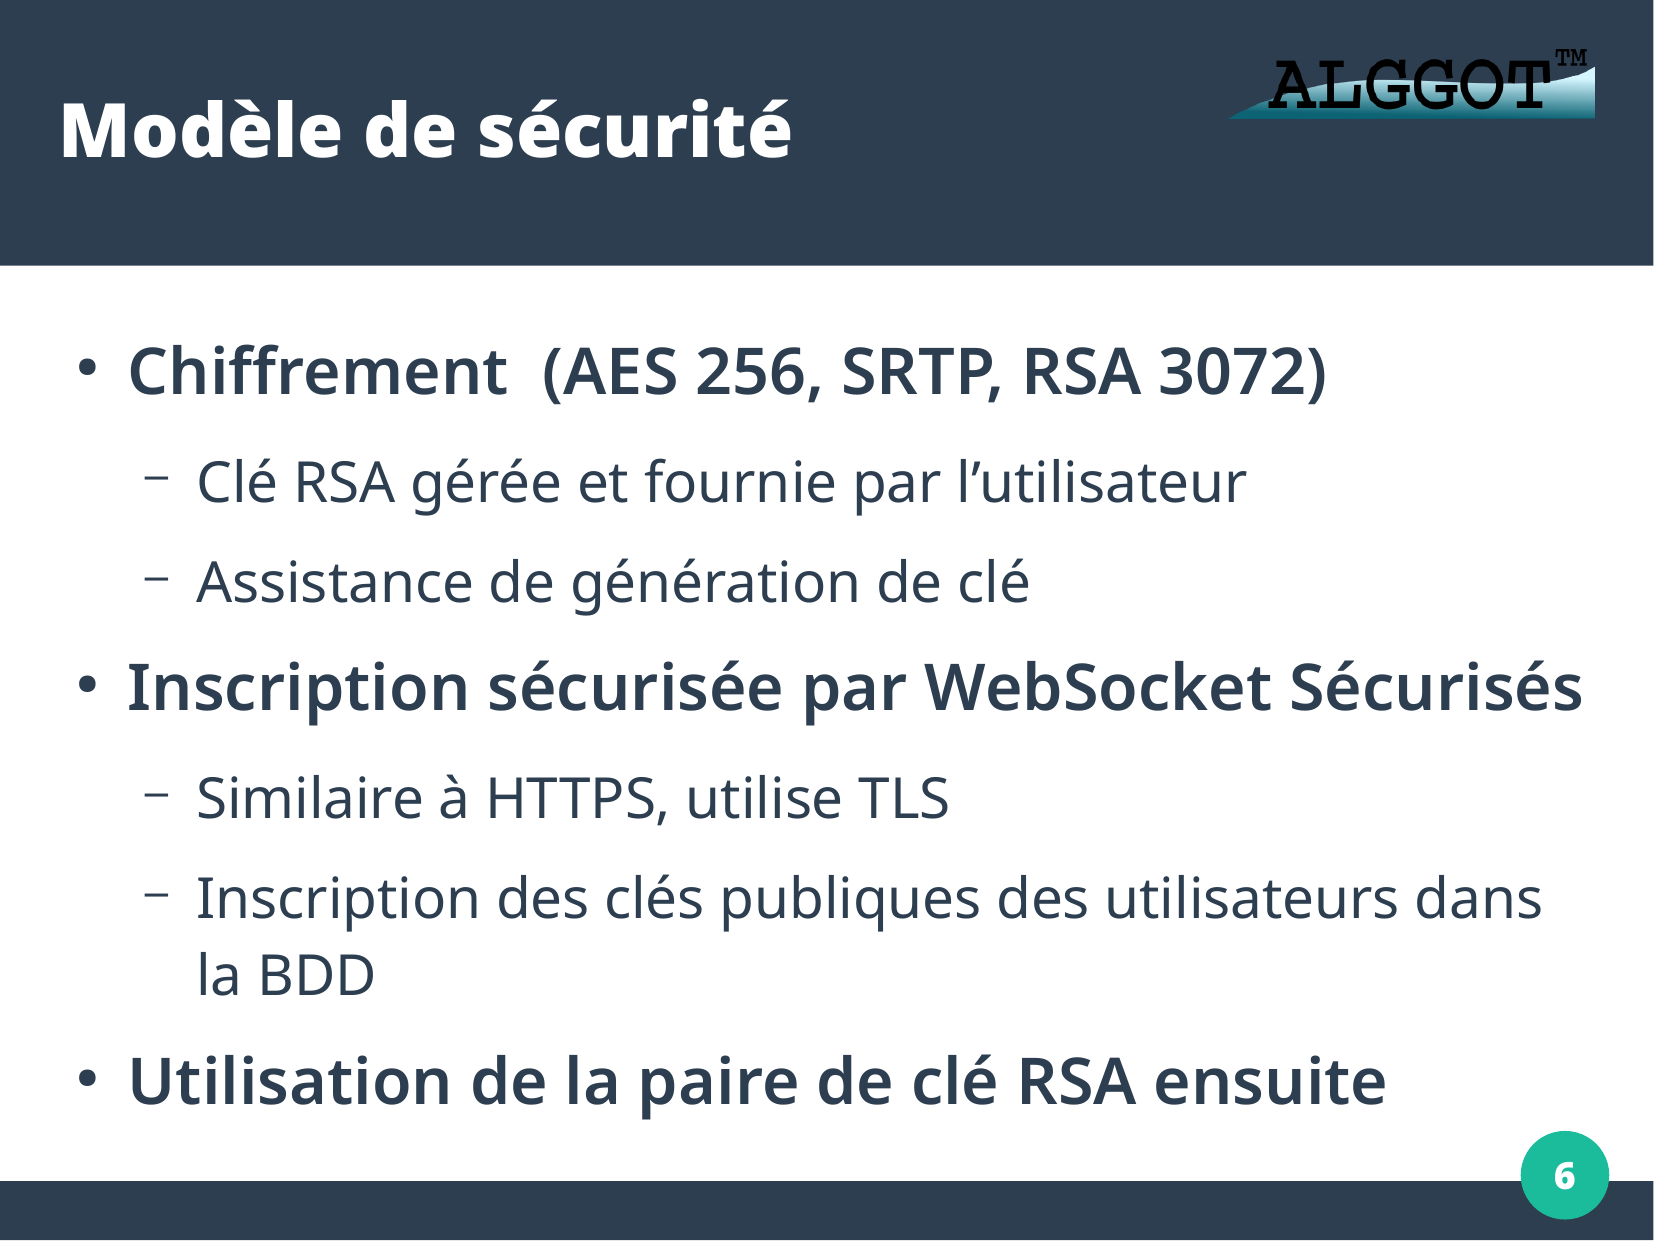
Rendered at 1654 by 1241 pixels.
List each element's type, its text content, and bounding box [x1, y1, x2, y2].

list Chiffrement (AES 256, SRTP, RSA 3072) Clé RSA gérée et fournie par l’utilisateur Assistance de génération de clé Inscription sécurisée par WebSocket Sécurisés Similaire à HTTPS, utilise TLS Inscription des clés publiques des utilisateurs dans la BDD Utilisation de la paire de clé RSA ensuite [59, 324, 1595, 1152]
title Modèle de sécurité [59, 49, 1595, 207]
